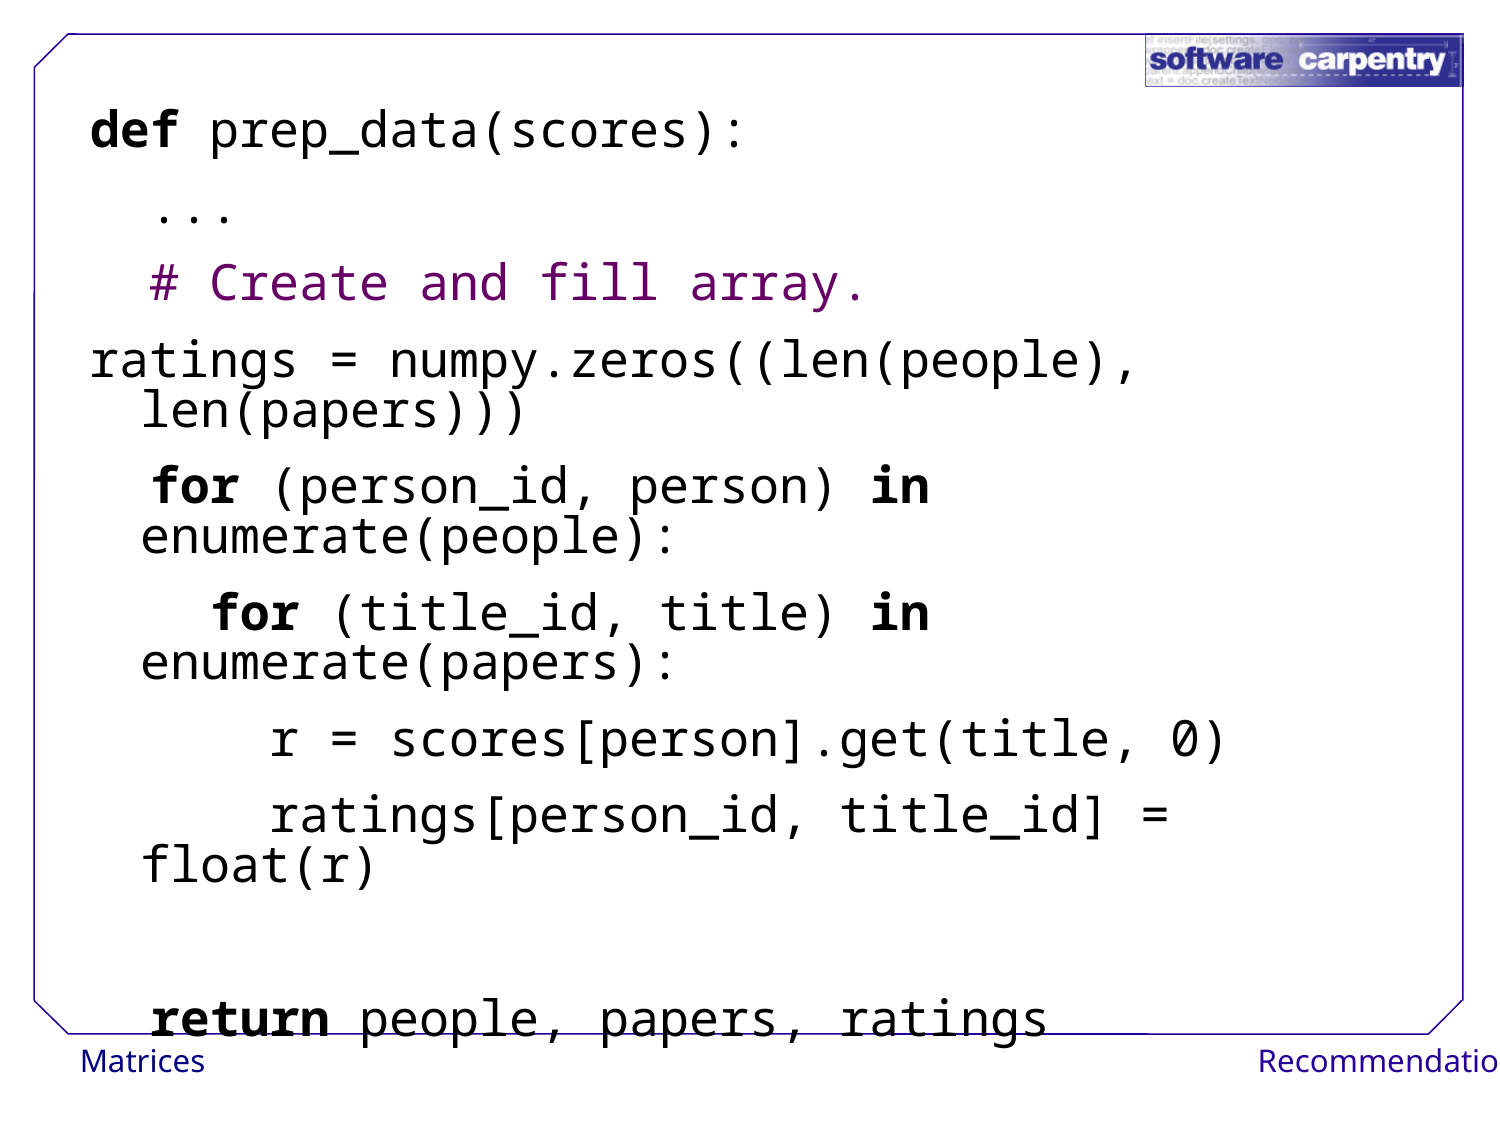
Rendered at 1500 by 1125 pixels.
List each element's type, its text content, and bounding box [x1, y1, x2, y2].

picture [1145, 33, 1464, 87]
list def prep_data(scores): ... # Create and fill array. ratings = numpy.zeros((len(people), len(papers))) for (person_id, person) in enumerate(people): for (title_id, title) in enumerate(papers): r = scores[person].get(title, 0) ratings[person_id, title_id] = float(r) return people, papers, ratings [74, 99, 1450, 1001]
